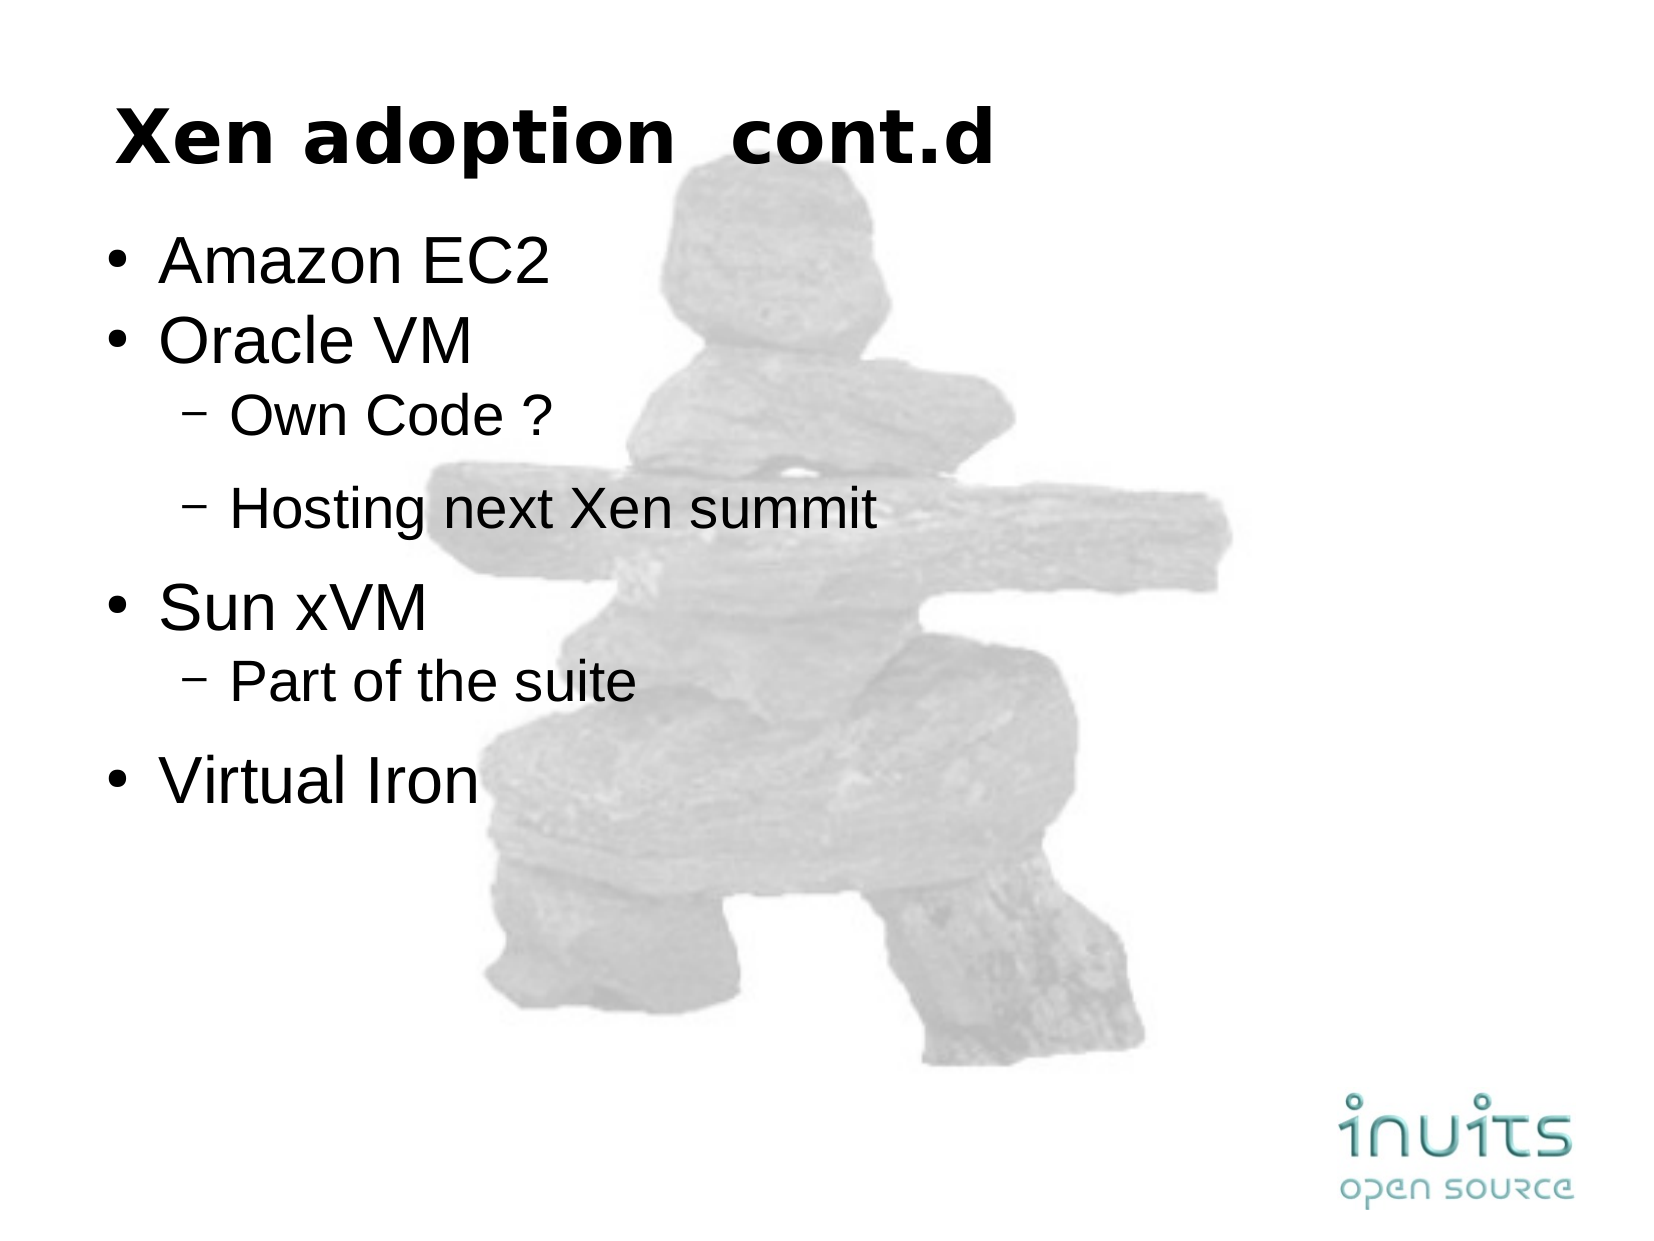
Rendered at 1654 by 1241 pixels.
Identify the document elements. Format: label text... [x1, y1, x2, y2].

title Xen adoption cont.d [100, 86, 1434, 209]
list Amazon EC2 Oracle VM Own Code ? Hosting next Xen summit Sun xVM Part of the suite Virtual Iron [73, 210, 1614, 1147]
picture [1337, 1147, 1576, 1210]
